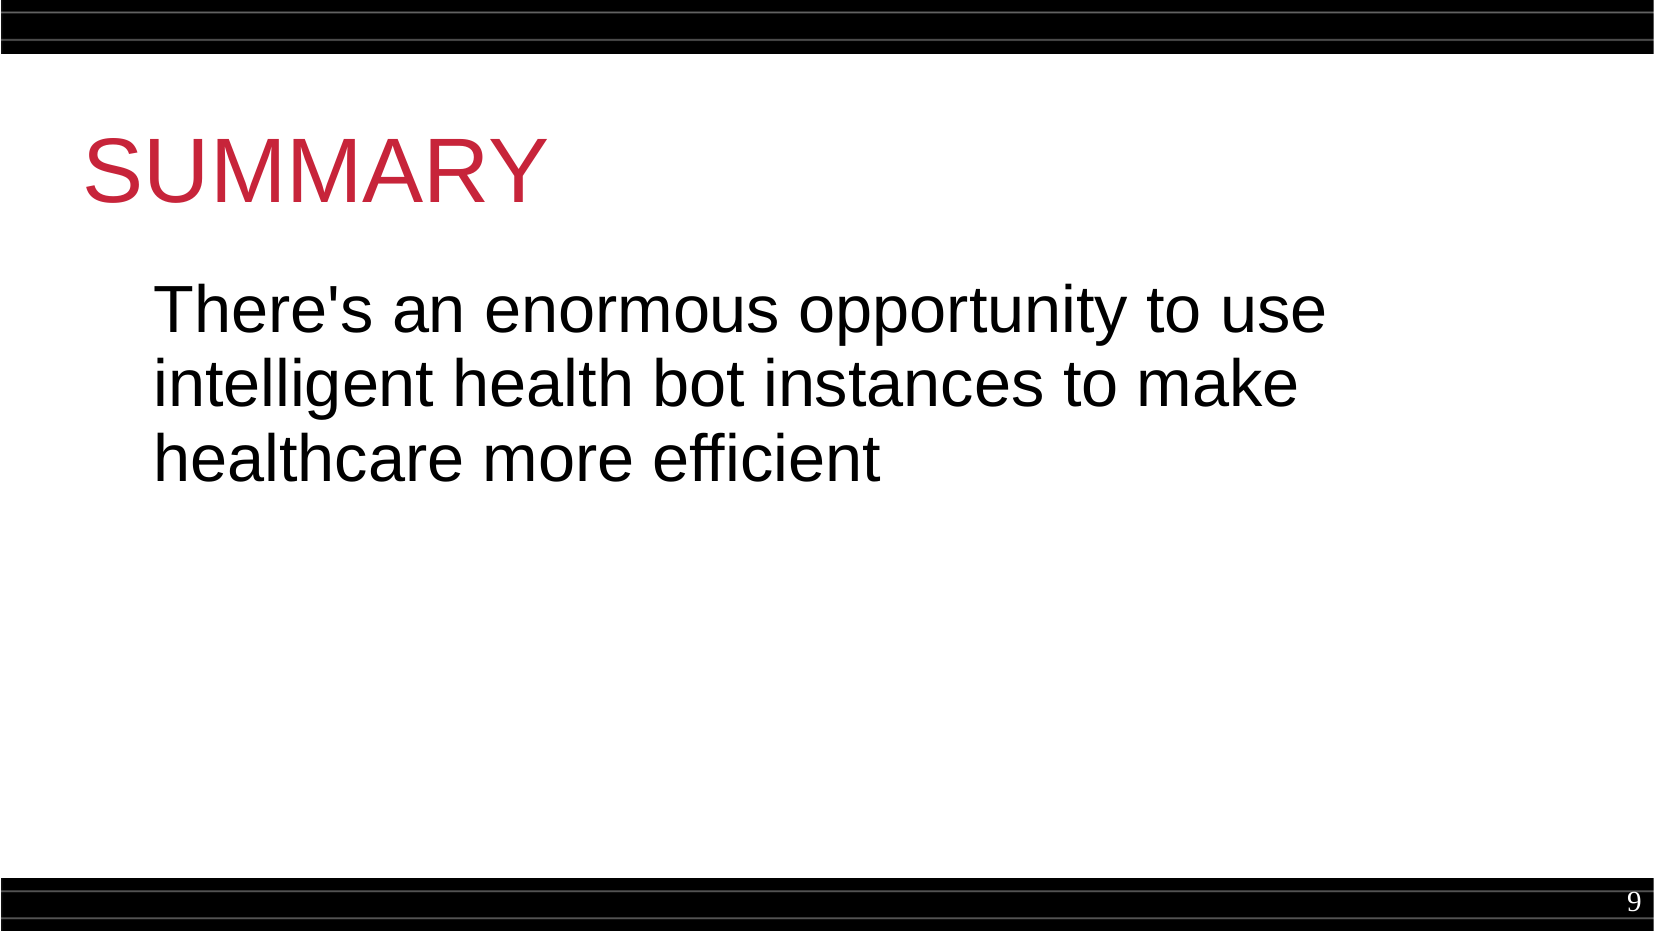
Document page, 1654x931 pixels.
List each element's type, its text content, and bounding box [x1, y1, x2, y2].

title SUMMARY [82, 92, 1571, 249]
picture [1, 878, 1654, 931]
list There's an enormous opportunity to use intelligent health bot instances to make healthcare more efficient [82, 271, 1571, 758]
picture [1, 0, 1654, 54]
